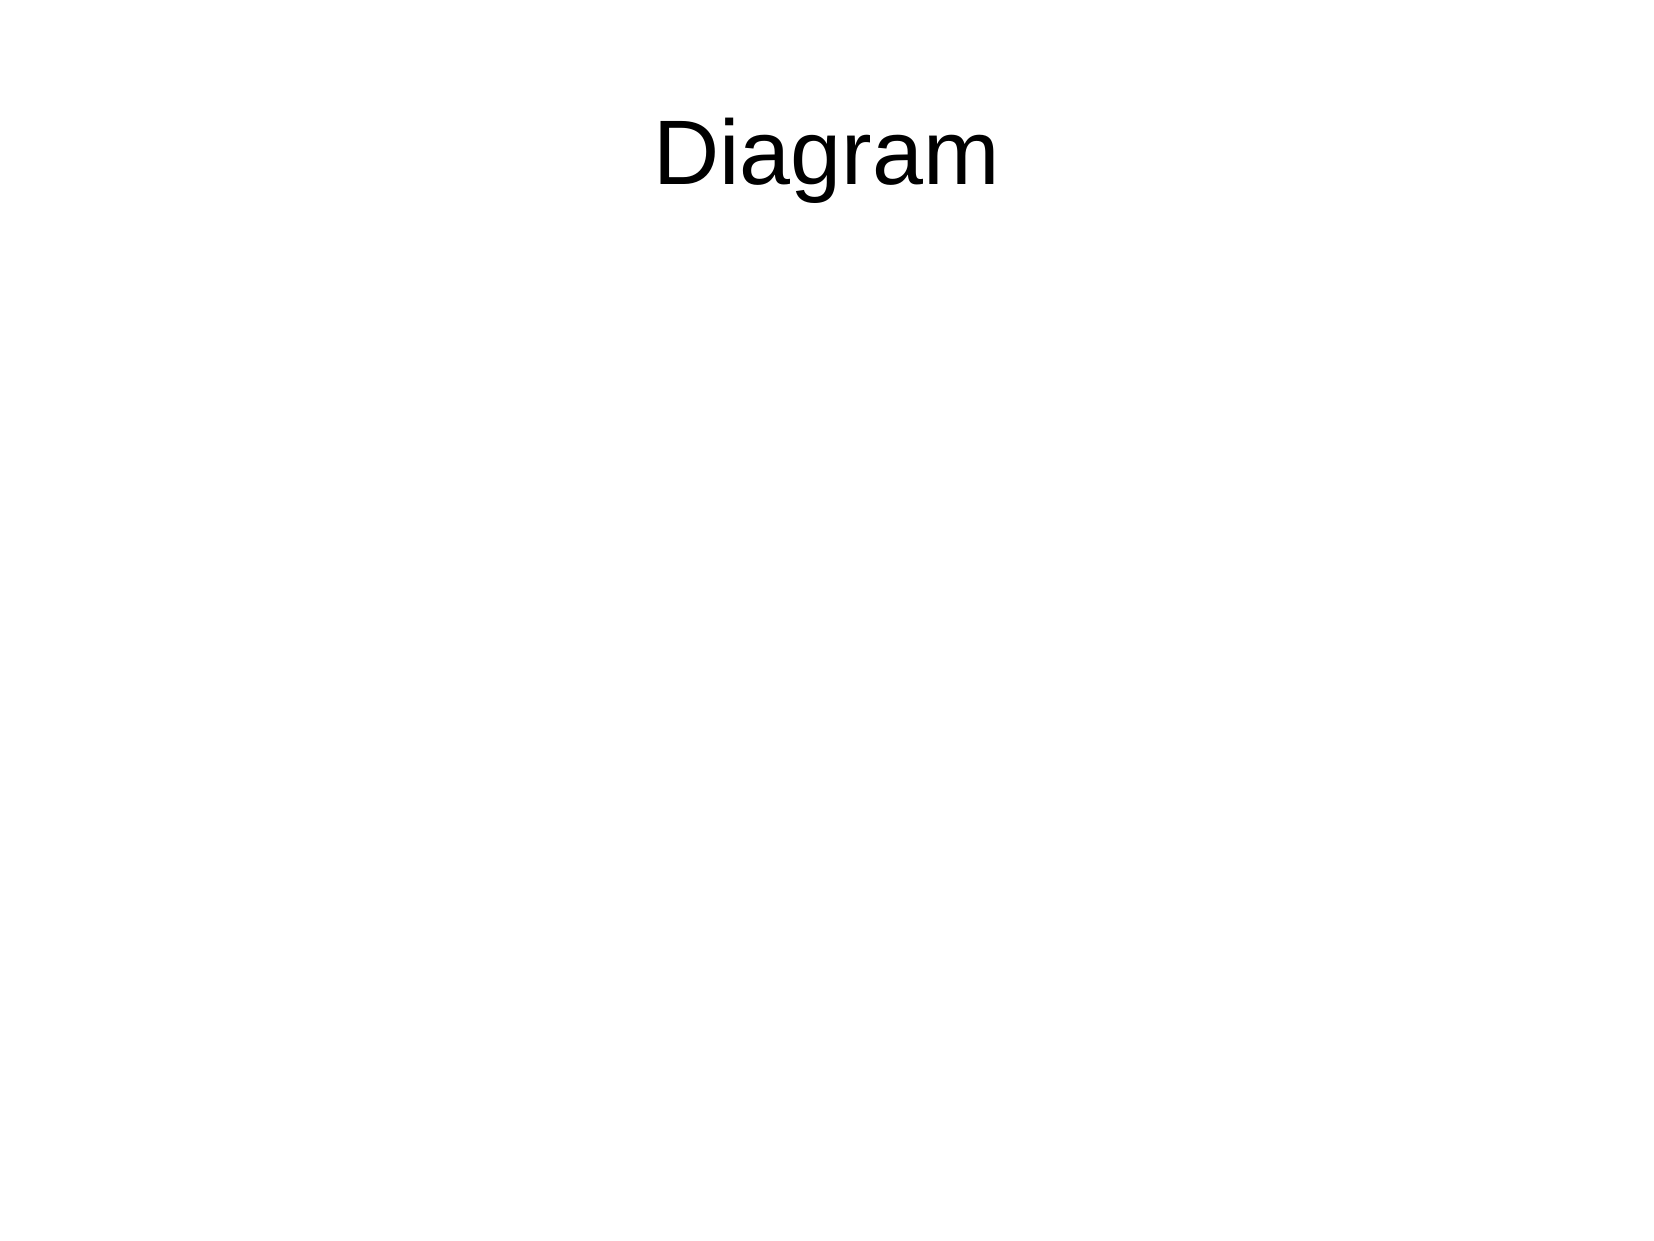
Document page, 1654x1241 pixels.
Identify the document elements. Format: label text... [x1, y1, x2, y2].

title Diagram [82, 49, 1571, 257]
